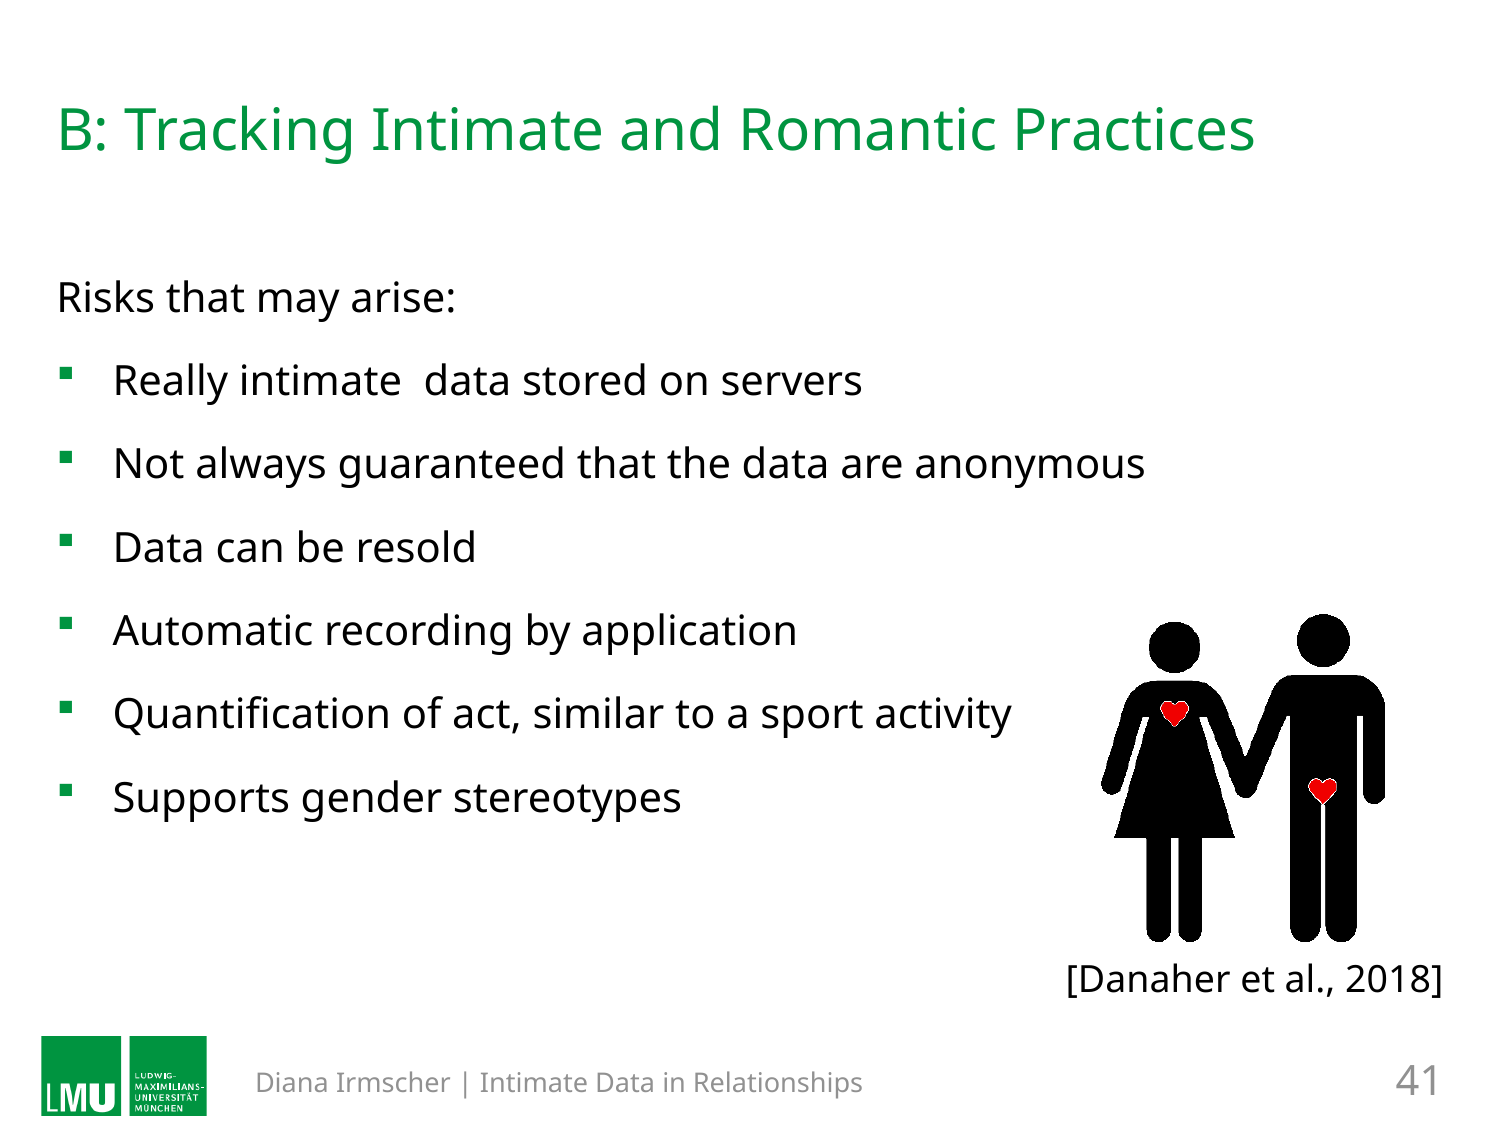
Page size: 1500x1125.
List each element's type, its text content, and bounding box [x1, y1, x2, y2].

list Risks that may arise: Really intimate data stored on servers Not always guaranteed that the data are anonymous Data can be resold Automatic recording by application Quantification of act, similar to a sport activity Supports gender stereotypes [41, 263, 1459, 947]
title B: Tracking Intimate and Romantic Practices [41, 37, 1459, 217]
footer Diana Irmscher | Intimate Data in Relationships [240, 1046, 963, 1117]
list [Danaher et al., 2018] [41, 947, 1459, 1007]
slide_number <number> [1014, 1046, 1459, 1117]
picture [927, 596, 1500, 951]
